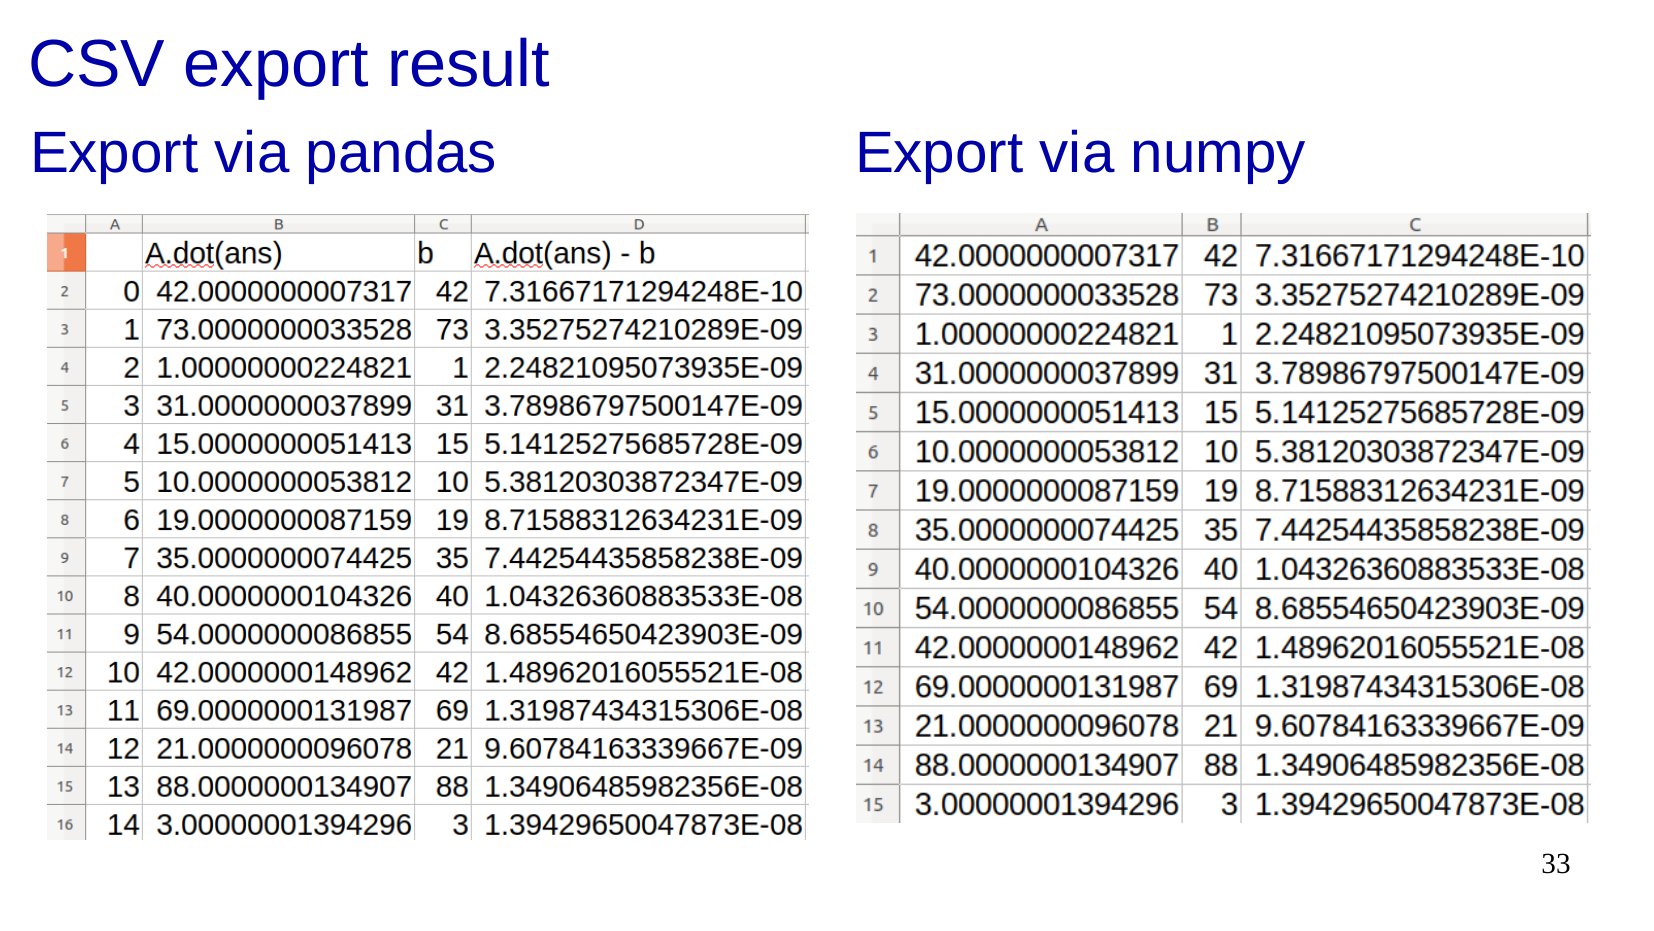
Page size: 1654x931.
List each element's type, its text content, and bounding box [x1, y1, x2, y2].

list Export via pandas Export via numpy [30, 120, 1645, 916]
picture [47, 214, 809, 841]
picture [856, 213, 1591, 823]
title CSV export result [28, 21, 1626, 106]
